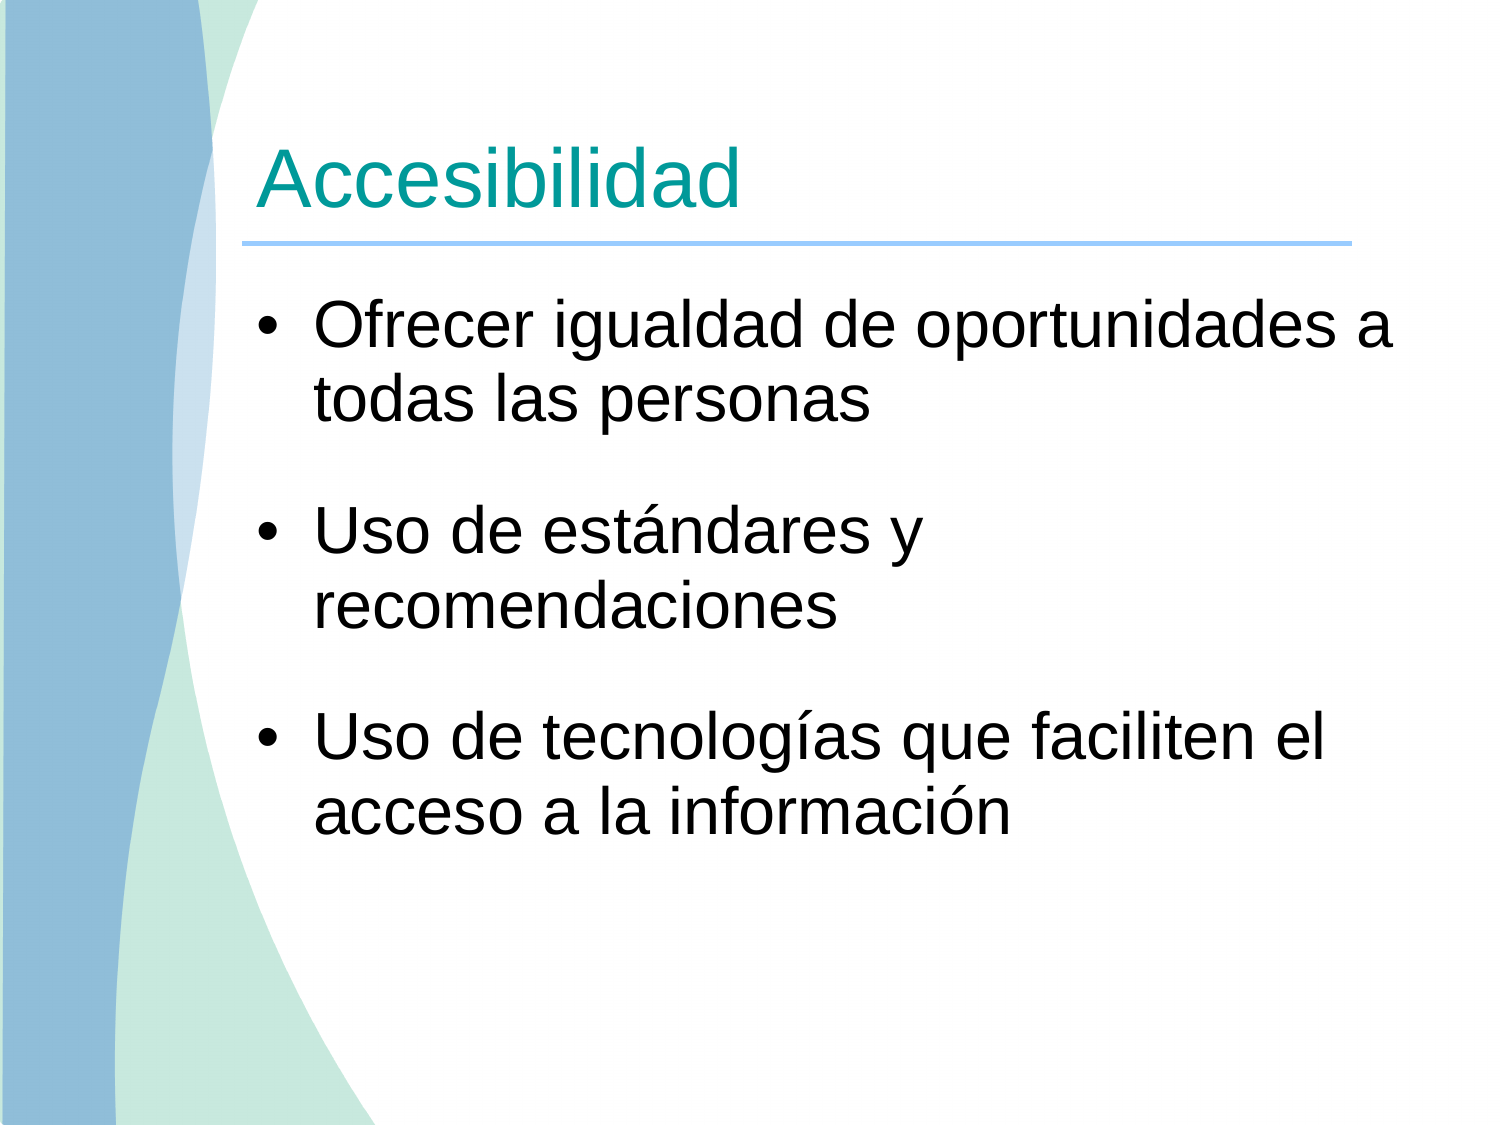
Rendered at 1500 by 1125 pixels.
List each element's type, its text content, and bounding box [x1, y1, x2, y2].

list Ofrecer igualdad de oportunidades a todas las personas Uso de estándares y recomendaciones Uso de tecnologías que faciliten el acceso a la información [242, 278, 1425, 1006]
title Accesibilidad [242, 124, 928, 234]
picture [0, 0, 1500, 1125]
